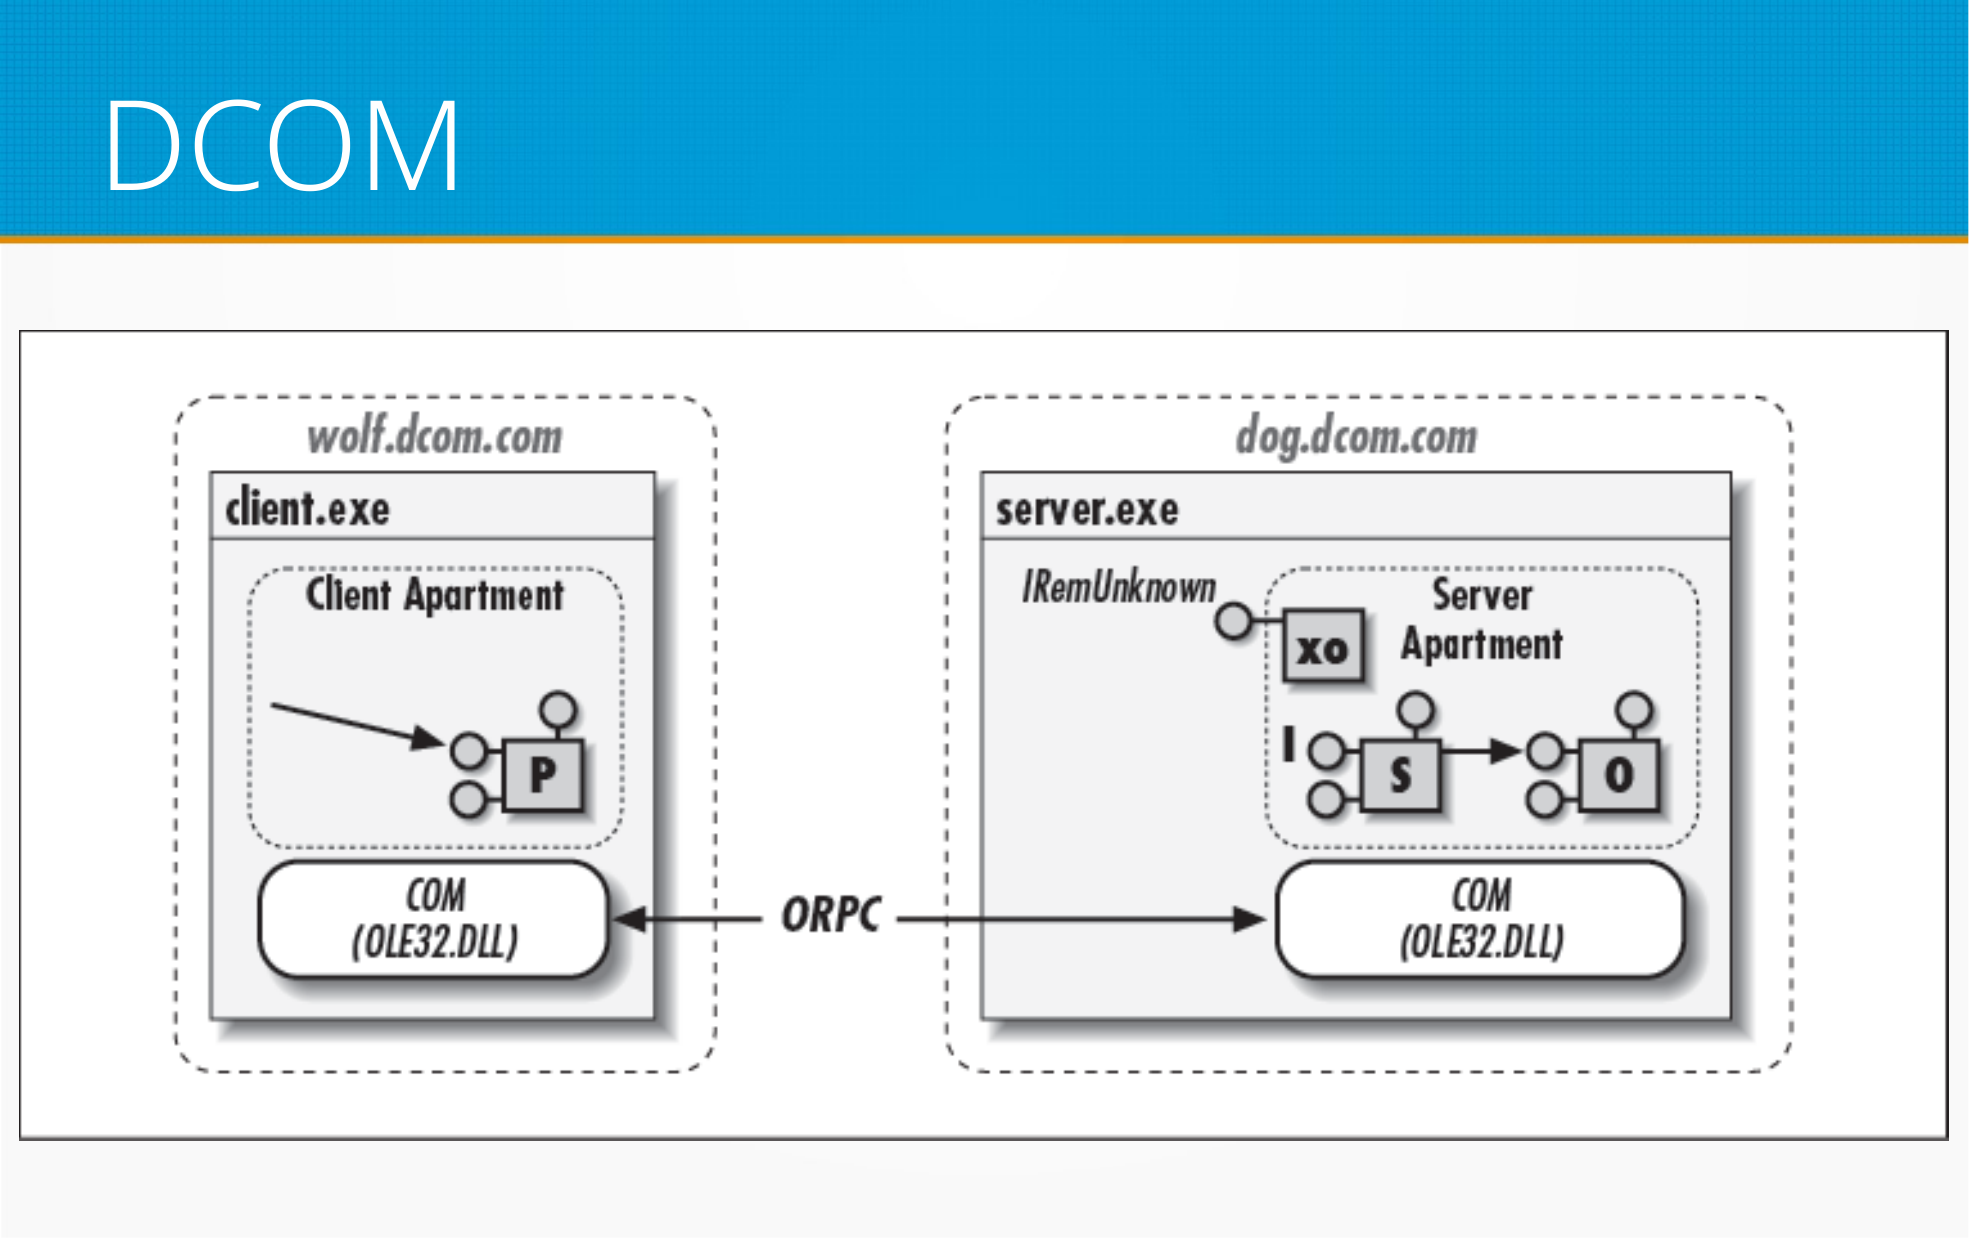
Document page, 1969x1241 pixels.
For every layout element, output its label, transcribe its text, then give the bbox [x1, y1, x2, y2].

picture [0, 233, 1969, 1241]
title DCOM [98, 19, 1870, 227]
